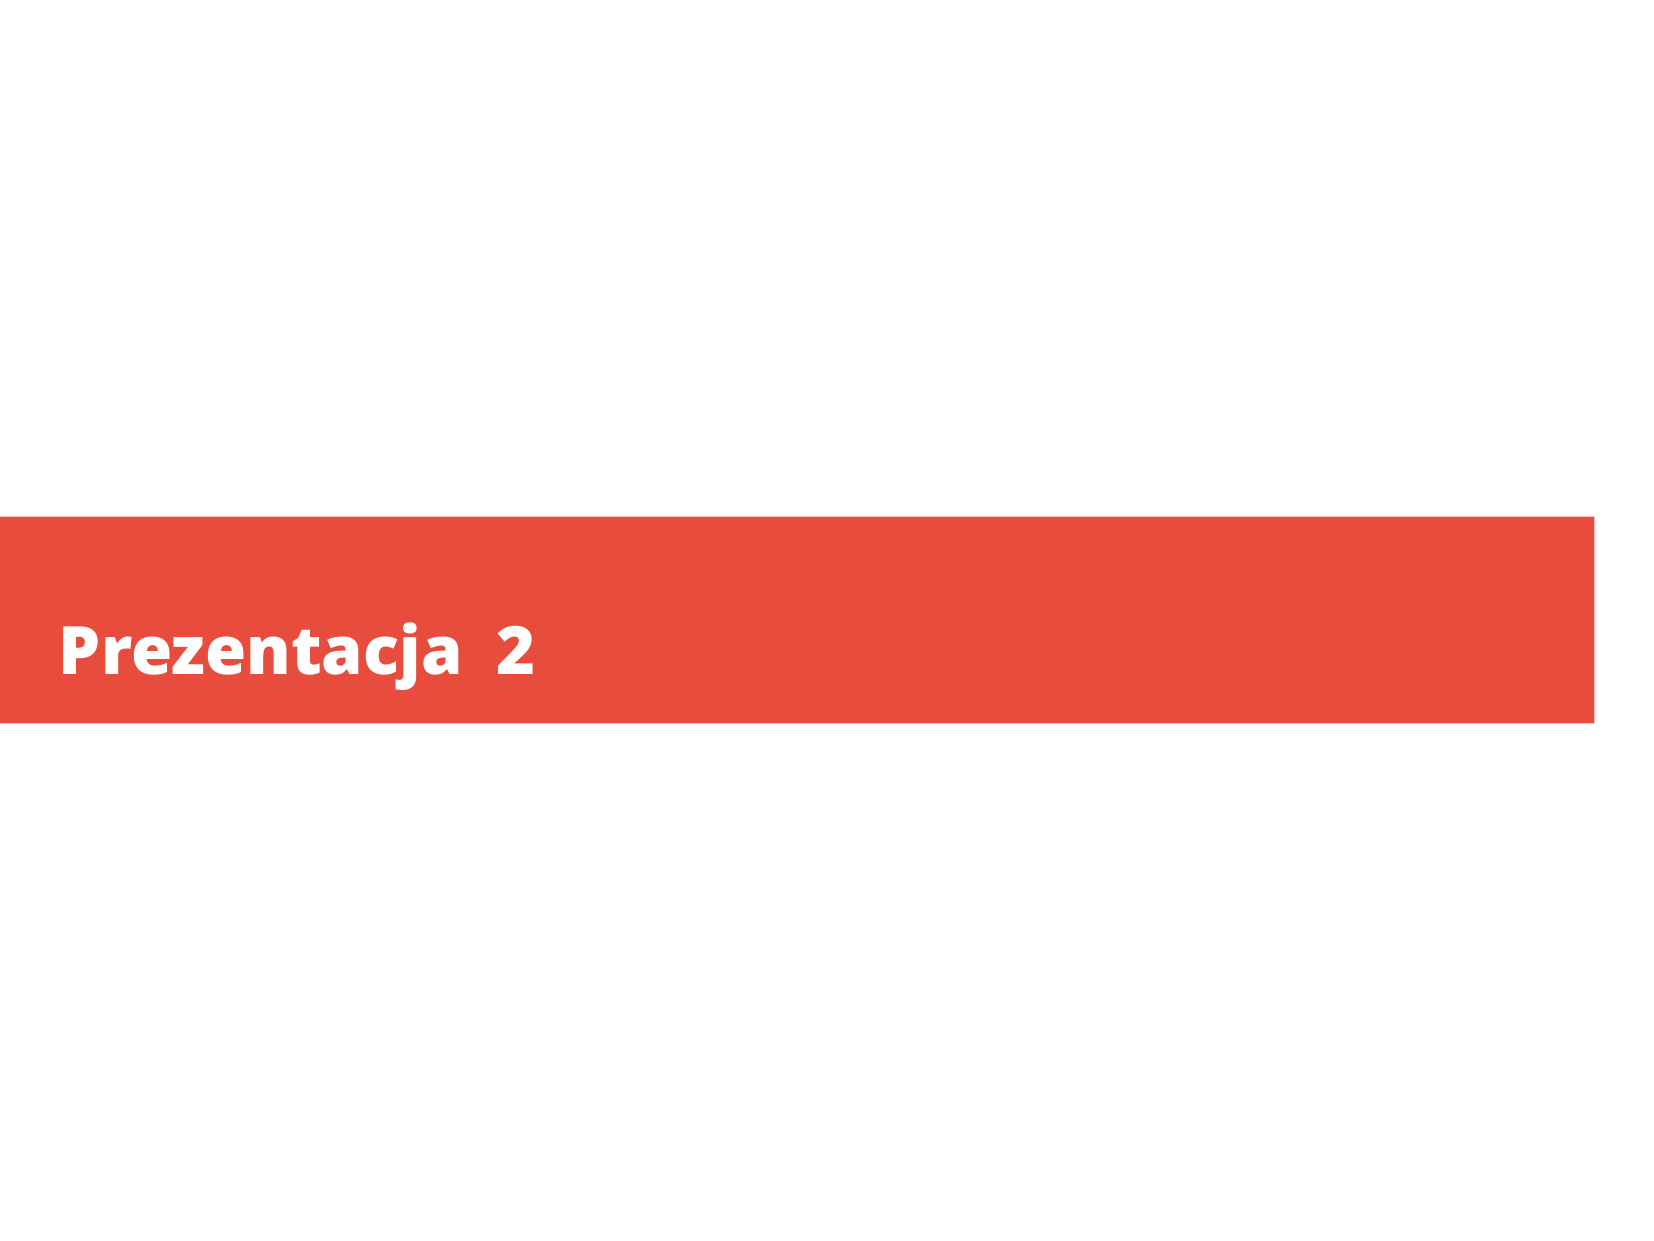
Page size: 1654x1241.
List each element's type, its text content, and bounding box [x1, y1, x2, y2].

title Prezentacja 2 [59, 546, 1595, 694]
